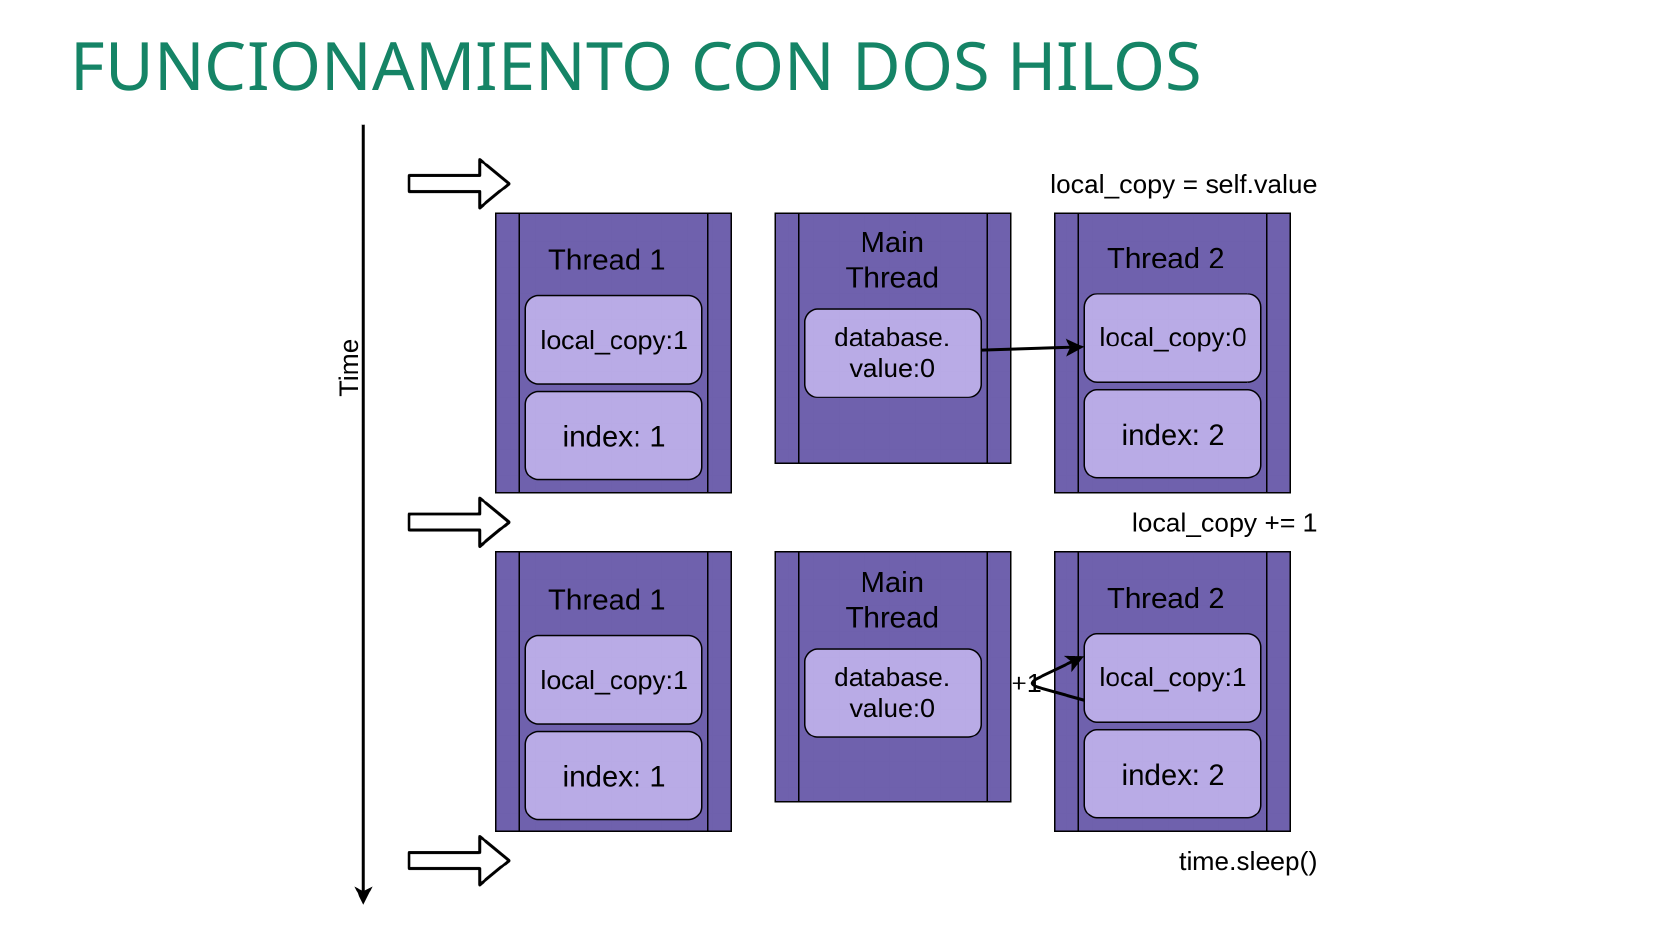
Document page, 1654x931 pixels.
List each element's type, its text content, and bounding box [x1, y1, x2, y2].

picture [333, 112, 1320, 917]
title FUNCIONAMIENTO CON DOS HILOS [70, 0, 1447, 159]
